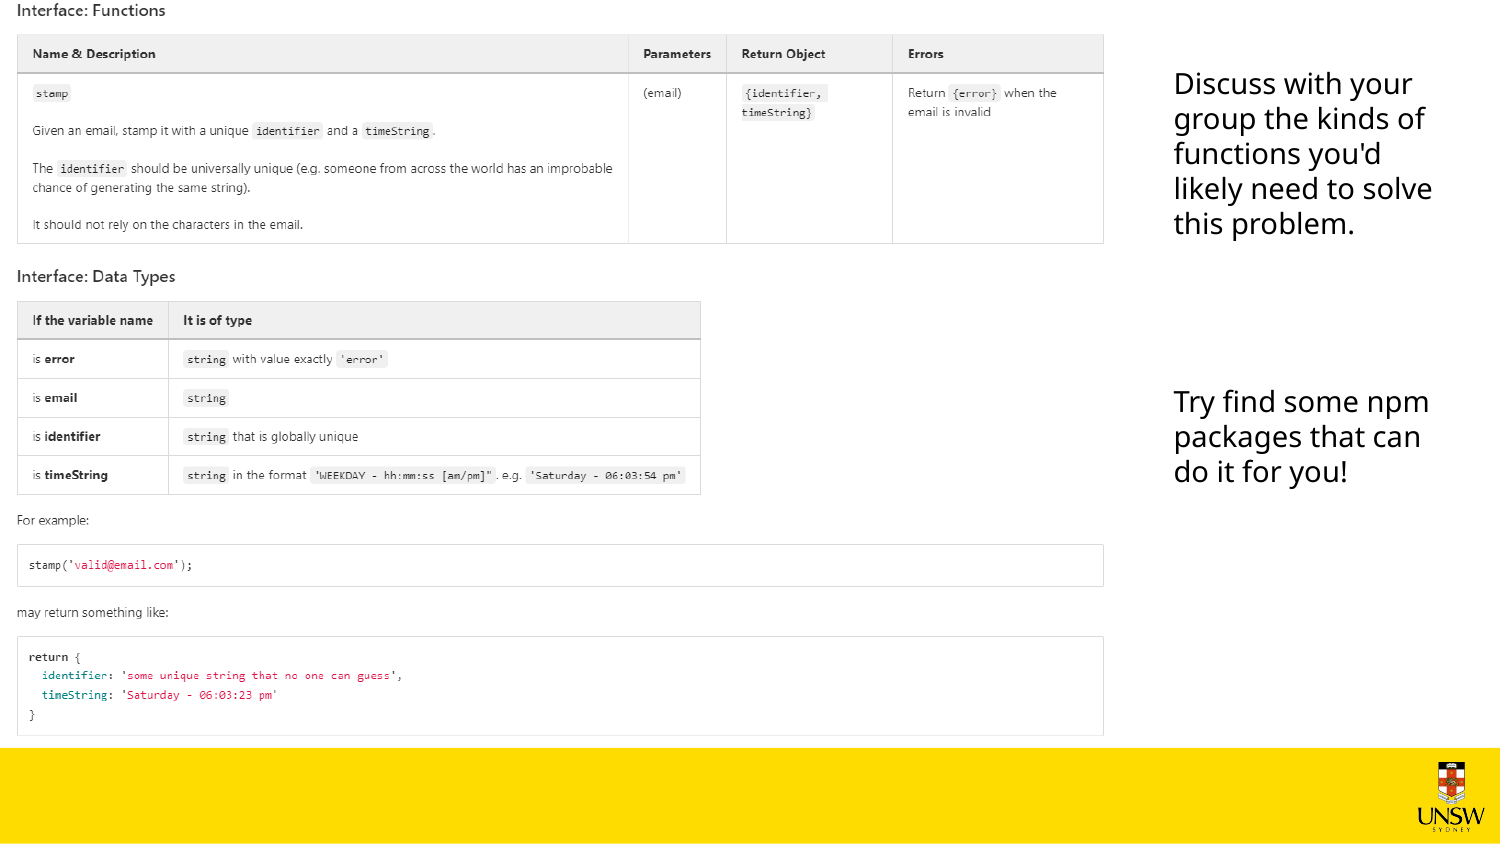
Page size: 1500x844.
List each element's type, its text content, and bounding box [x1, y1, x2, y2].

text_box Discuss with your group the kinds of functions you'd likely need to solve this problem. [1158, 50, 1474, 256]
text_box Try find some npm packages that can do it for you! [1158, 368, 1474, 504]
picture [1418, 762, 1485, 832]
picture [0, 0, 1119, 747]
